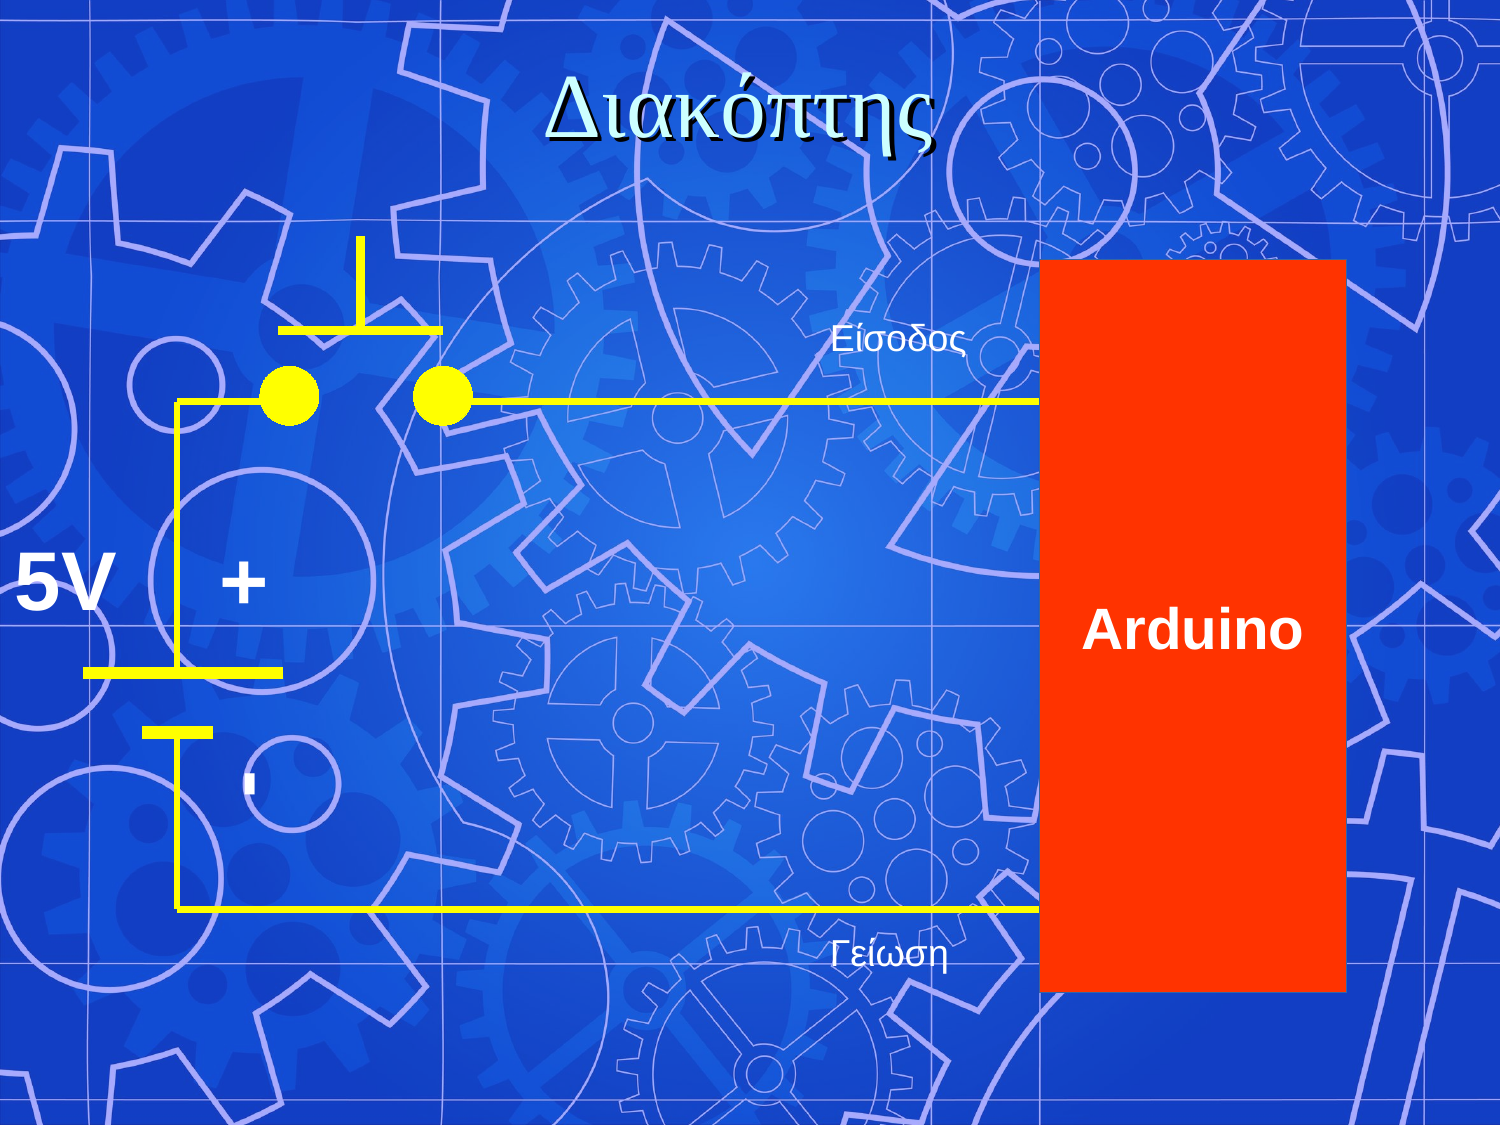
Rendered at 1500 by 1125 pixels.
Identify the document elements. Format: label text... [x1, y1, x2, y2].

text_box 5V [0, 519, 142, 647]
text_box Arduino [1039, 259, 1347, 993]
text_box - [204, 755, 319, 827]
picture [0, 0, 1500, 1125]
text_box Είσοδος [814, 306, 1004, 367]
title Διακόπτης [35, 53, 1441, 149]
text_box [413, 366, 473, 426]
text_box + [192, 543, 308, 615]
text_box [259, 366, 319, 426]
text_box Γείωση [814, 921, 1004, 982]
